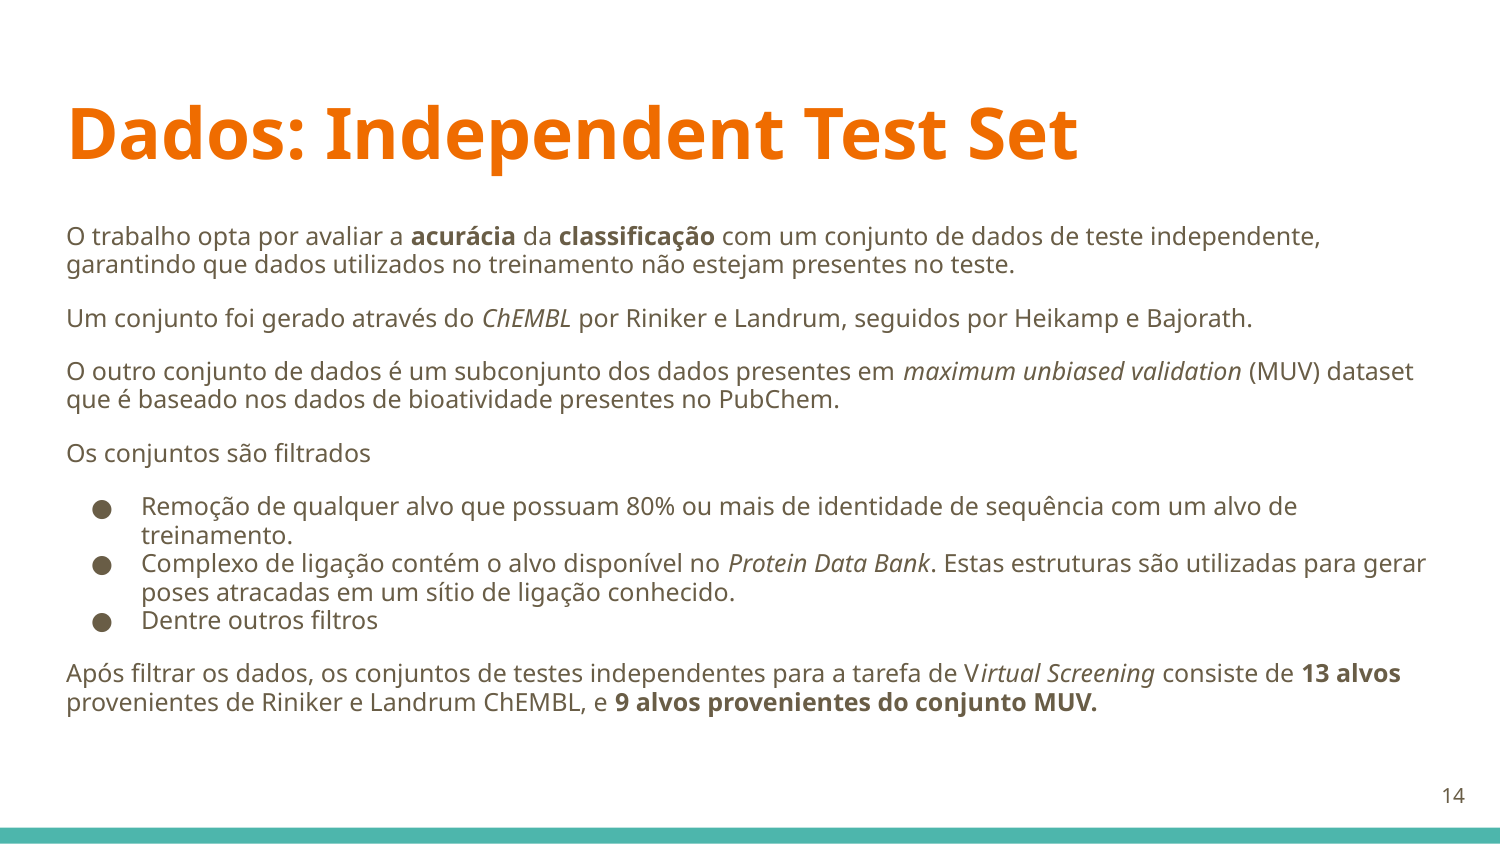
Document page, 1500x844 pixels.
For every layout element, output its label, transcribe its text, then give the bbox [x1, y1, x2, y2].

slide_number <number> [1389, 764, 1480, 830]
title Dados: Independent Test Set [51, 72, 1449, 189]
list O trabalho opta por avaliar a acurácia da classificação com um conjunto de dados de teste independente, garantindo que dados utilizados no treinamento não estejam presentes no teste. Um conjunto foi gerado através do ChEMBL por Riniker e Landrum, seguidos por Heikamp e Bajorath. O outro conjunto de dados é um subconjunto dos dados presentes em maximum unbiased validation (MUV) dataset que é baseado nos dados de bioatividade presentes no PubChem. Os conjuntos são filtrados Remoção de qualquer alvo que possuam 80% ou mais de identidade de sequência com um alvo de treinamento. Complexo de ligação contém o alvo disponível no Protein Data Bank. Estas estruturas são utilizadas para gerar poses atracadas em um sítio de ligação conhecido. Dentre outros filtros Após filtrar os dados, os conjuntos de testes independentes para a tarefa de Virtual Screening consiste de 13 alvos provenientes de Riniker e Landrum ChEMBL, e 9 alvos provenientes do conjunto MUV. [51, 207, 1449, 765]
